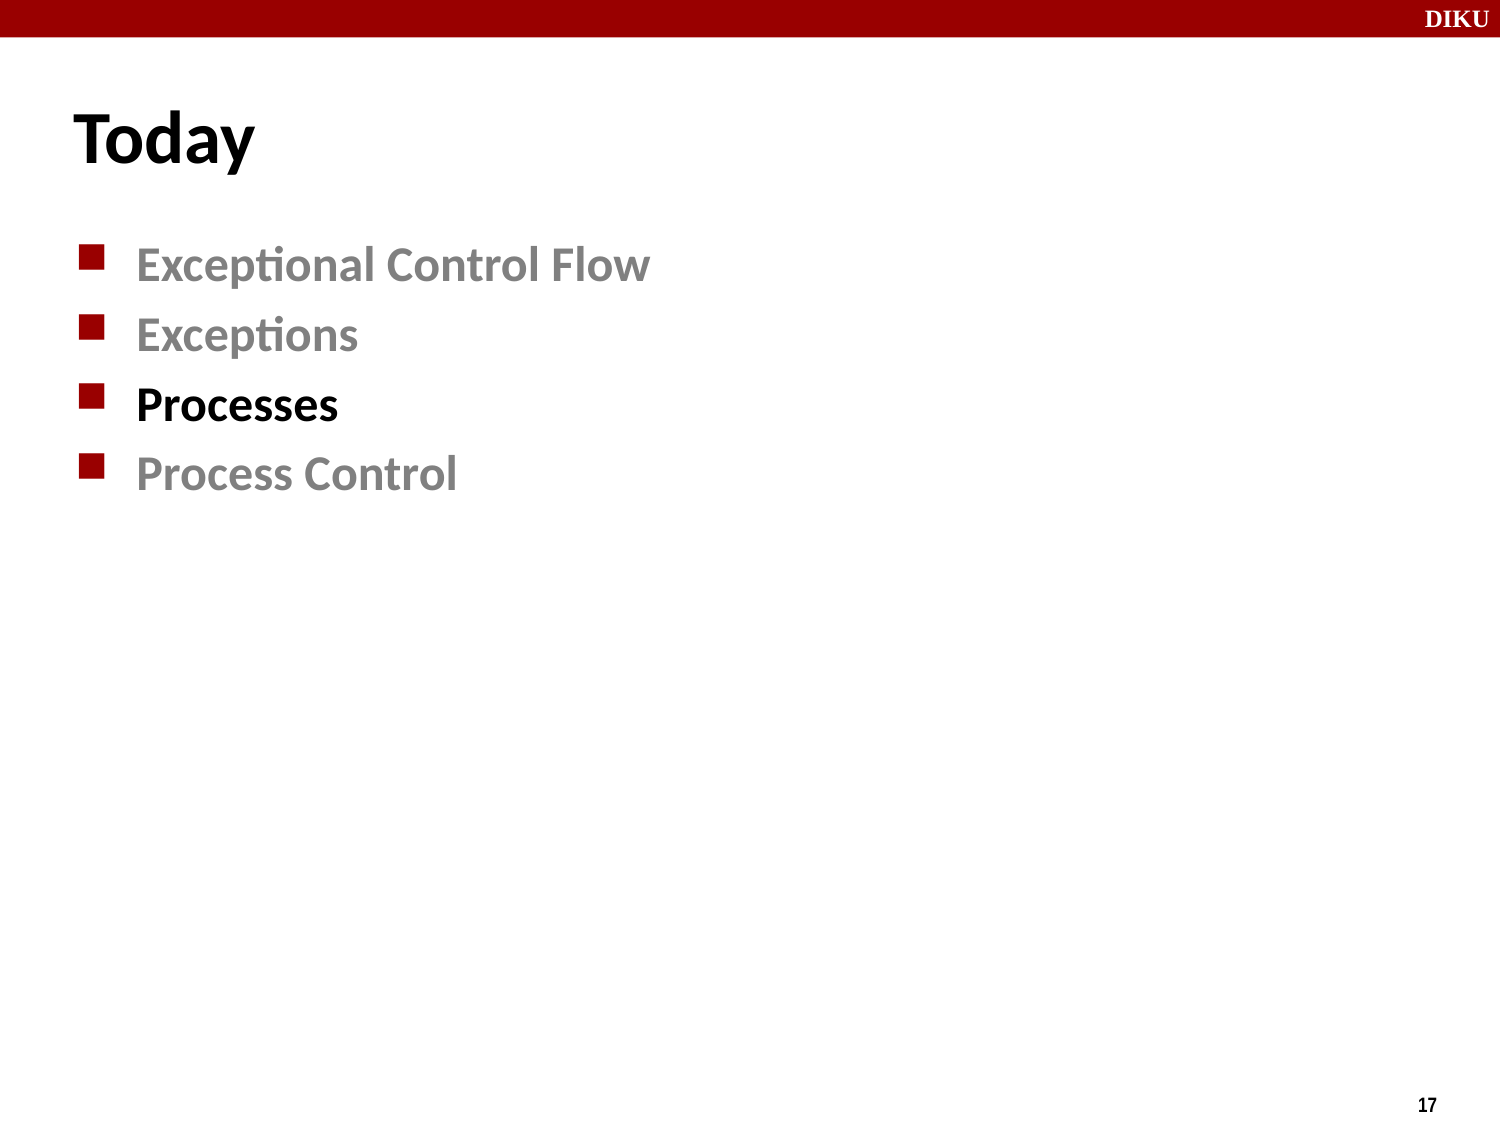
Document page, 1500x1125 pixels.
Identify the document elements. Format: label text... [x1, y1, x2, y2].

title Today [58, 71, 1304, 197]
list Exceptional Control Flow Exceptions Processes Process Control [65, 223, 1361, 1040]
